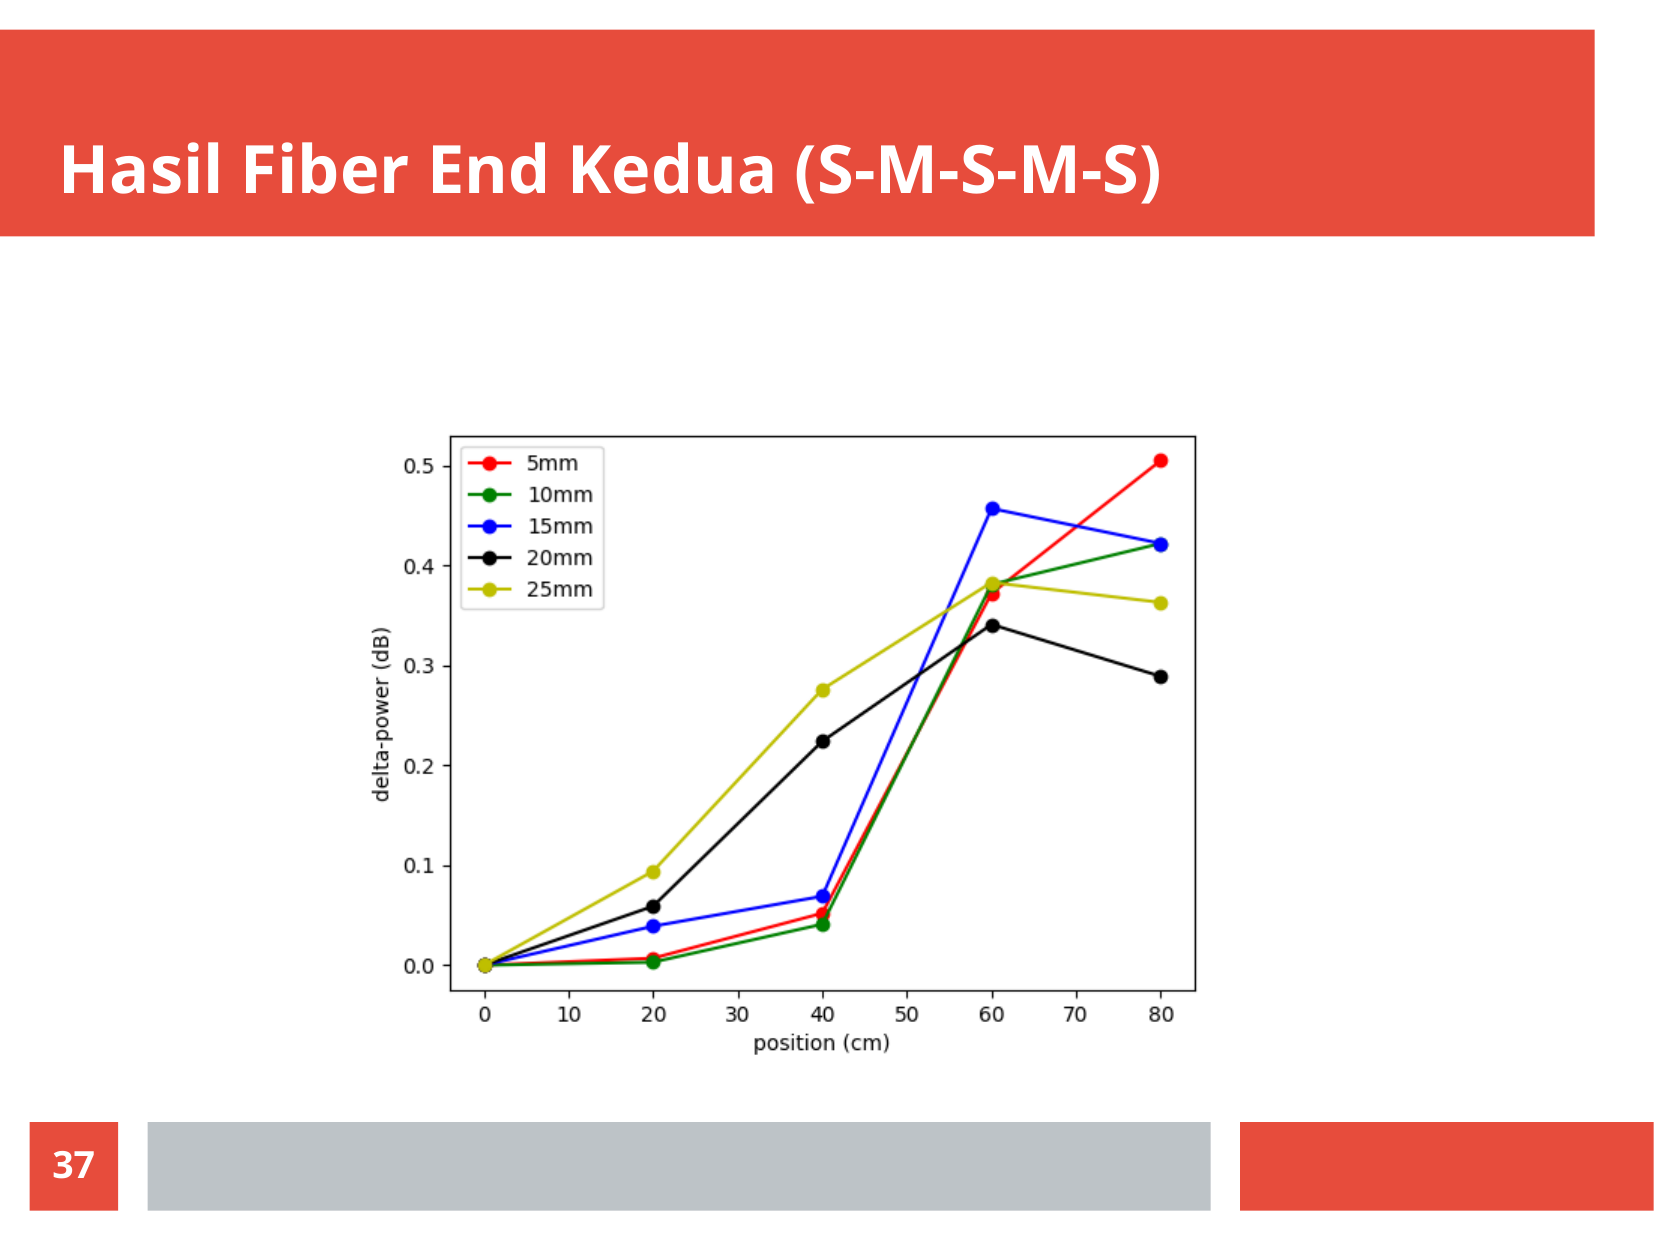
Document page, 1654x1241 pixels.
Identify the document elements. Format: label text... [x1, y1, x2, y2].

text_box [29, 1122, 119, 1211]
picture [330, 349, 1291, 1070]
title Hasil Fiber End Kedua (S-M-S-M-S) [59, 59, 1595, 207]
